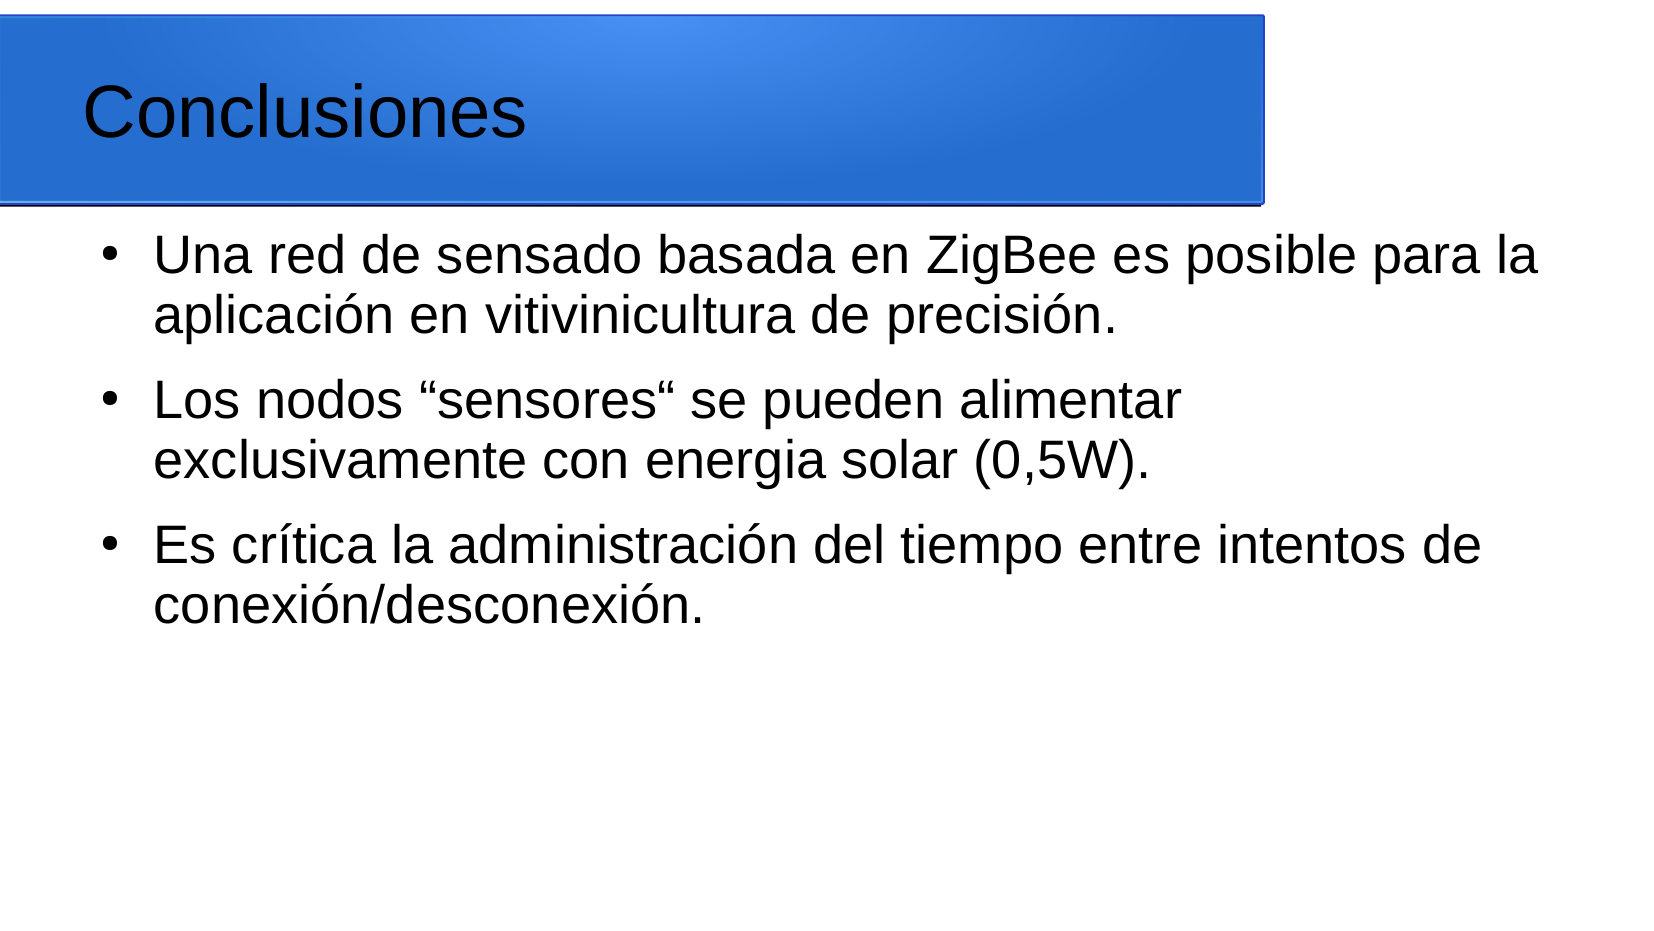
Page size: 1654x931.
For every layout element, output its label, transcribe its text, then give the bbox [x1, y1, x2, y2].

list Una red de sensado basada en ZigBee es posible para la aplicación en vitivinicultura de precisión. Los nodos “sensores“ se pueden alimentar exclusivamente con energia solar (0,5W). Es crítica la administración del tiempo entre intentos de conexión/desconexión. [82, 224, 1571, 764]
title Conclusiones [82, 35, 1235, 189]
